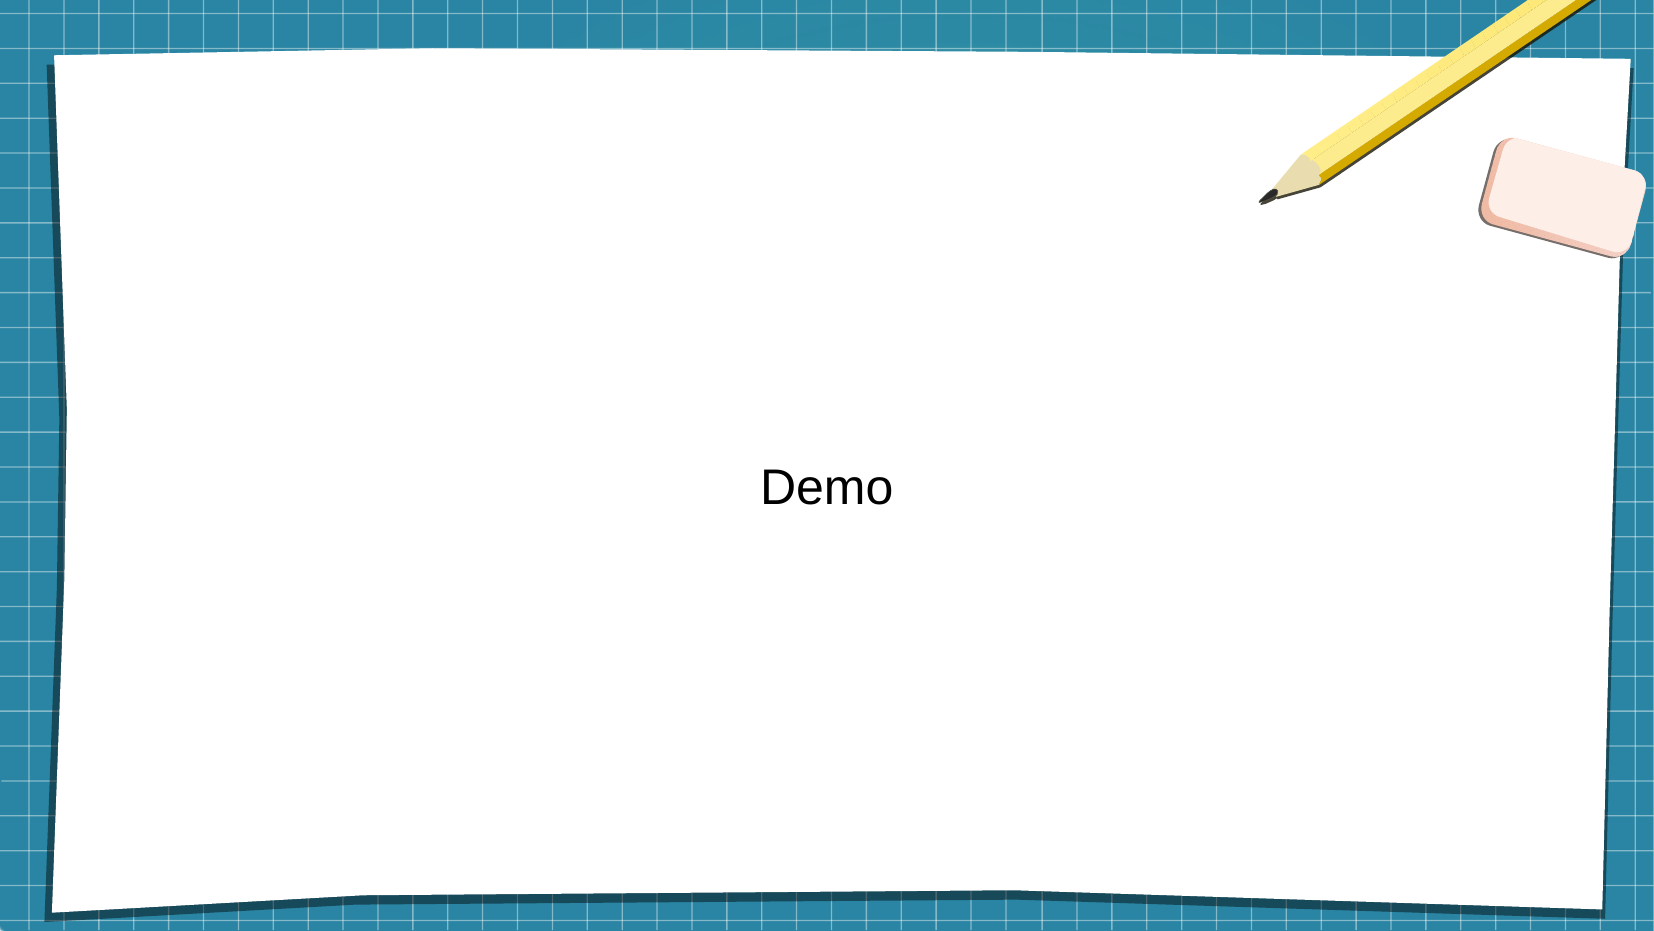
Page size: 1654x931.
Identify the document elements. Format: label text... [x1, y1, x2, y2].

list Demo [82, 217, 1571, 758]
